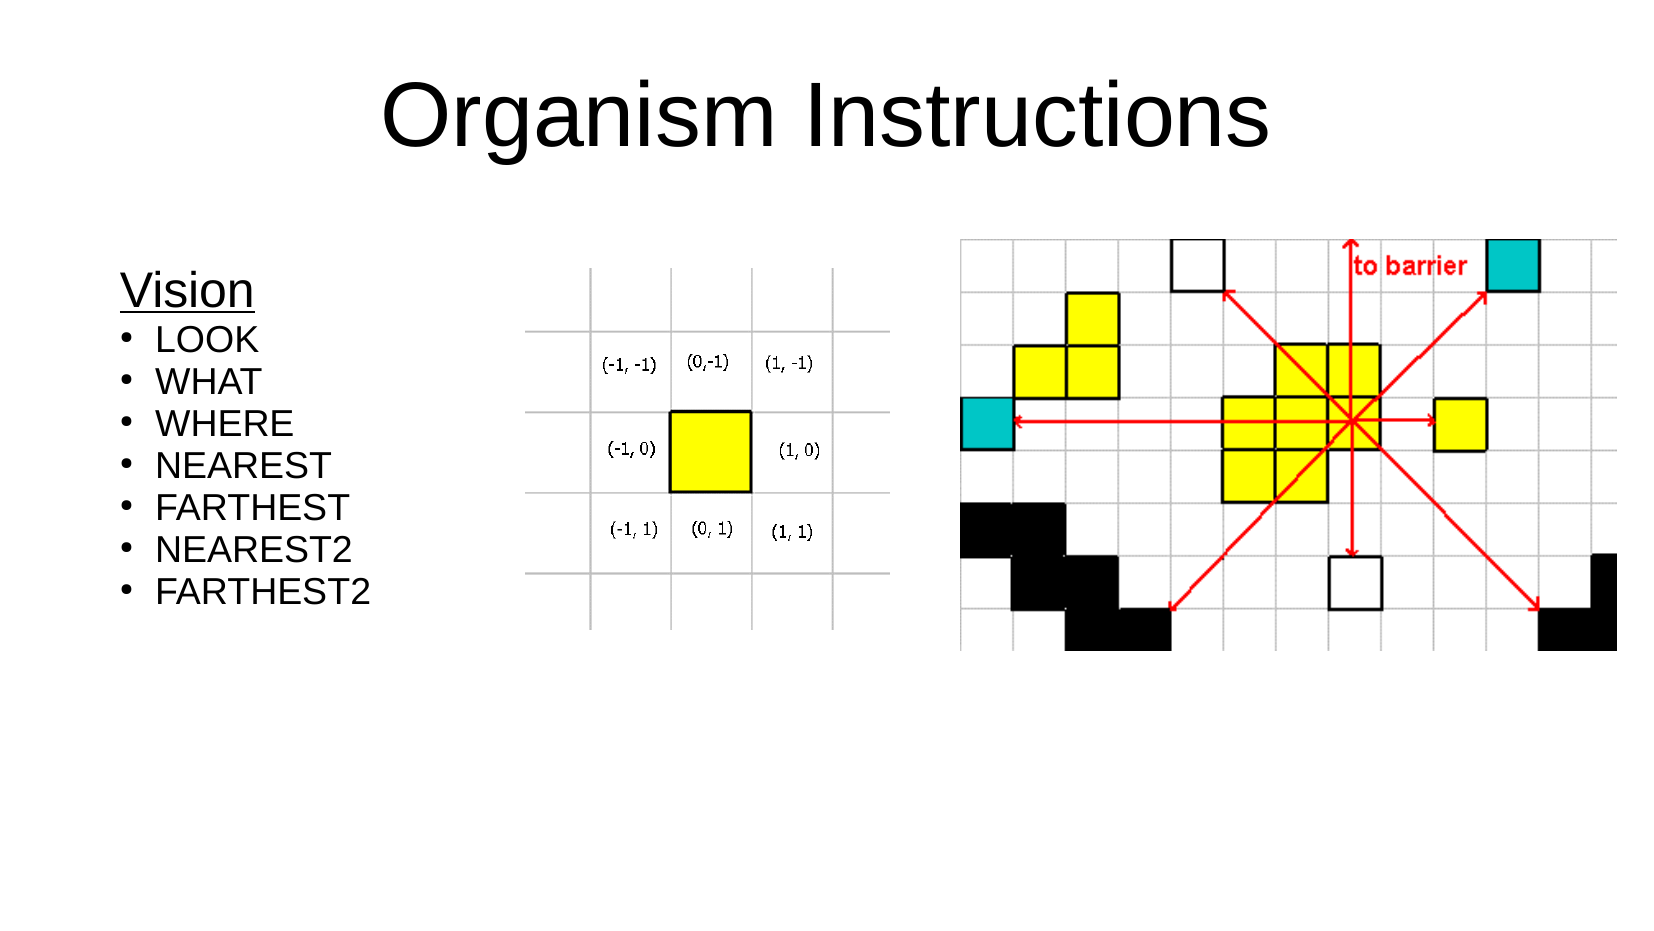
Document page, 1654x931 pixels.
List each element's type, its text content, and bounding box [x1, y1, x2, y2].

text_box Vision LOOK WHAT WHERE NEAREST FARTHEST NEAREST2 FARTHEST2 [105, 255, 451, 620]
picture [525, 268, 890, 631]
picture [960, 239, 1617, 651]
title Organism Instructions [82, 37, 1571, 193]
